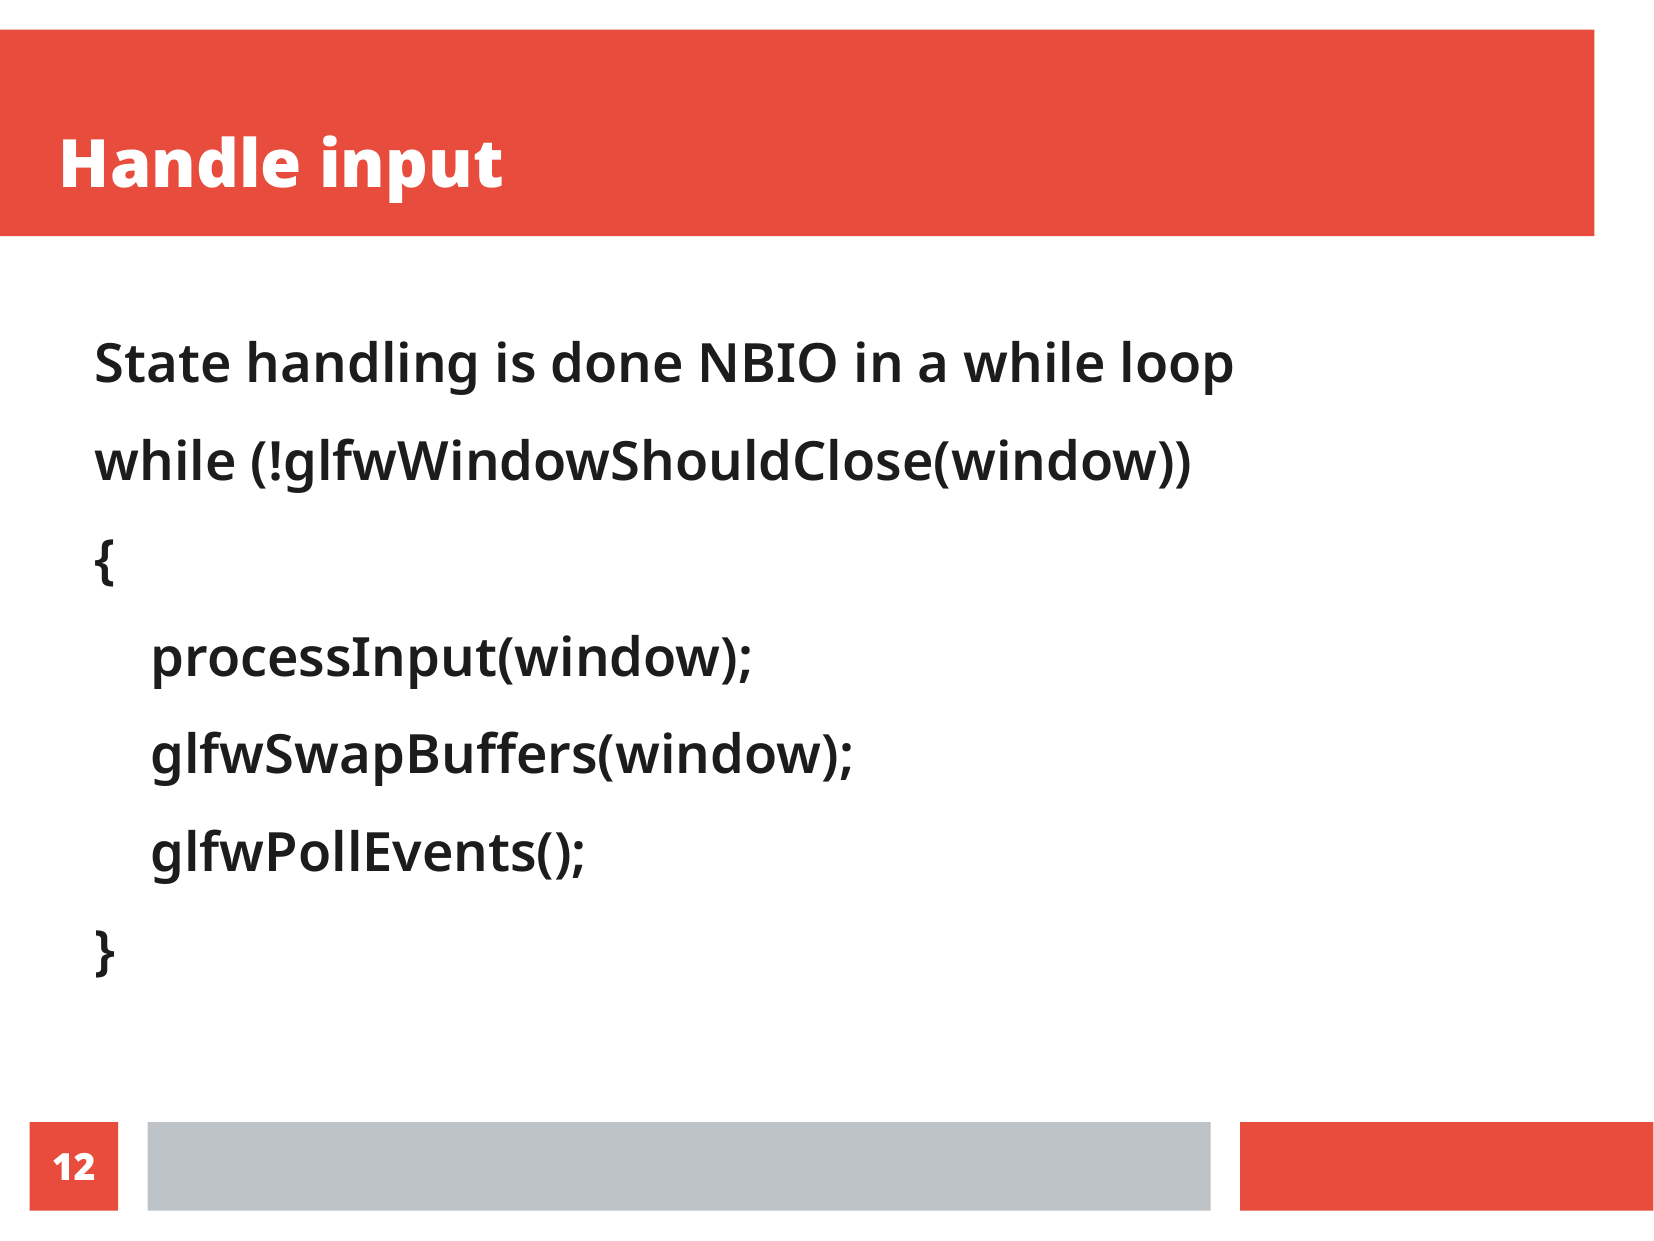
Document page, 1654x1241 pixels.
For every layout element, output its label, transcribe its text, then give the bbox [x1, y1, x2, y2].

list State handling is done NBIO in a while loop while (!glfwWindowShouldClose(window)) { processInput(window); glfwSwapBuffers(window); glfwPollEvents(); } [59, 324, 1565, 1093]
title Handle input [59, 59, 1595, 207]
